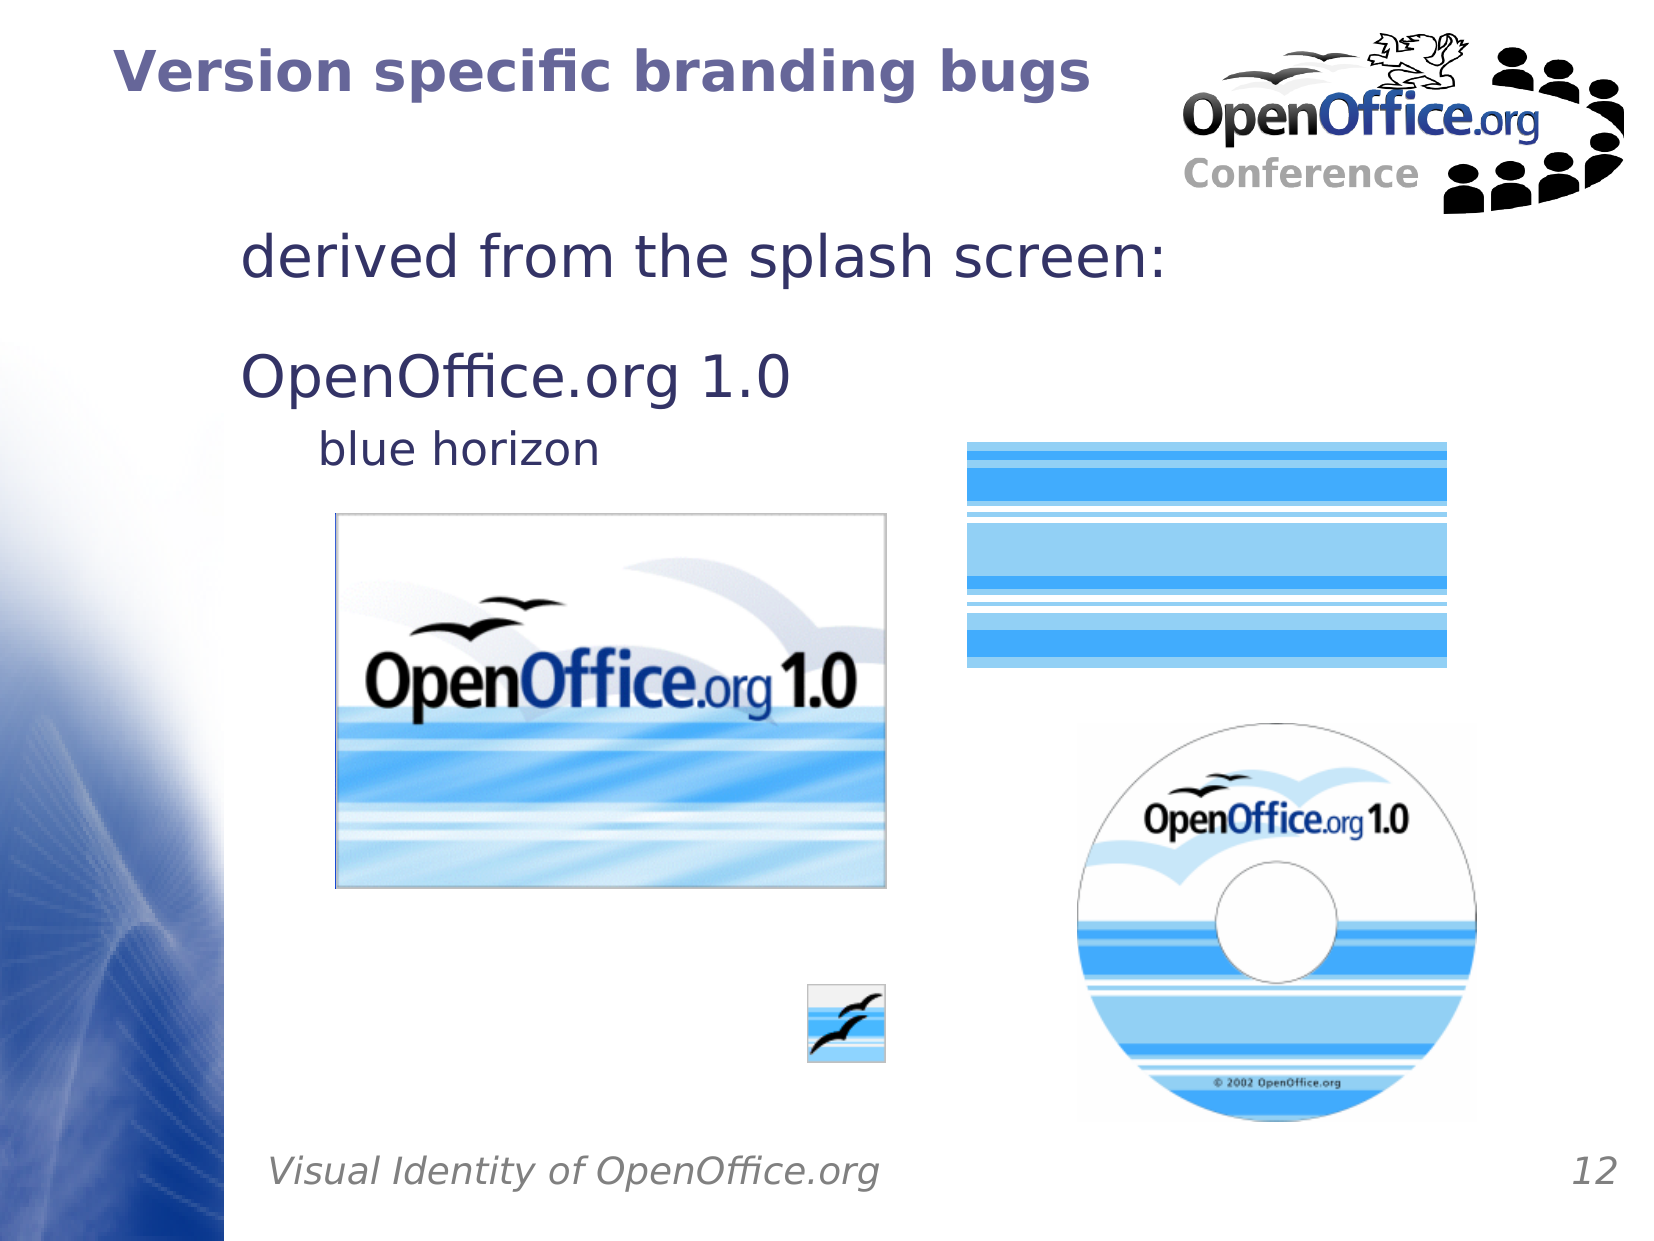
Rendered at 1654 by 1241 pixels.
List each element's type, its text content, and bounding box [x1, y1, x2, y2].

picture [0, 0, 224, 1241]
picture [967, 442, 1447, 668]
picture [1183, 33, 1624, 214]
list derived from the splash screen: OpenOffice.org 1.0 blue horizon [223, 223, 1619, 1133]
picture [807, 984, 886, 1063]
picture [1077, 723, 1477, 1123]
title Version specific branding bugs [24, 15, 1152, 129]
picture [335, 513, 887, 889]
